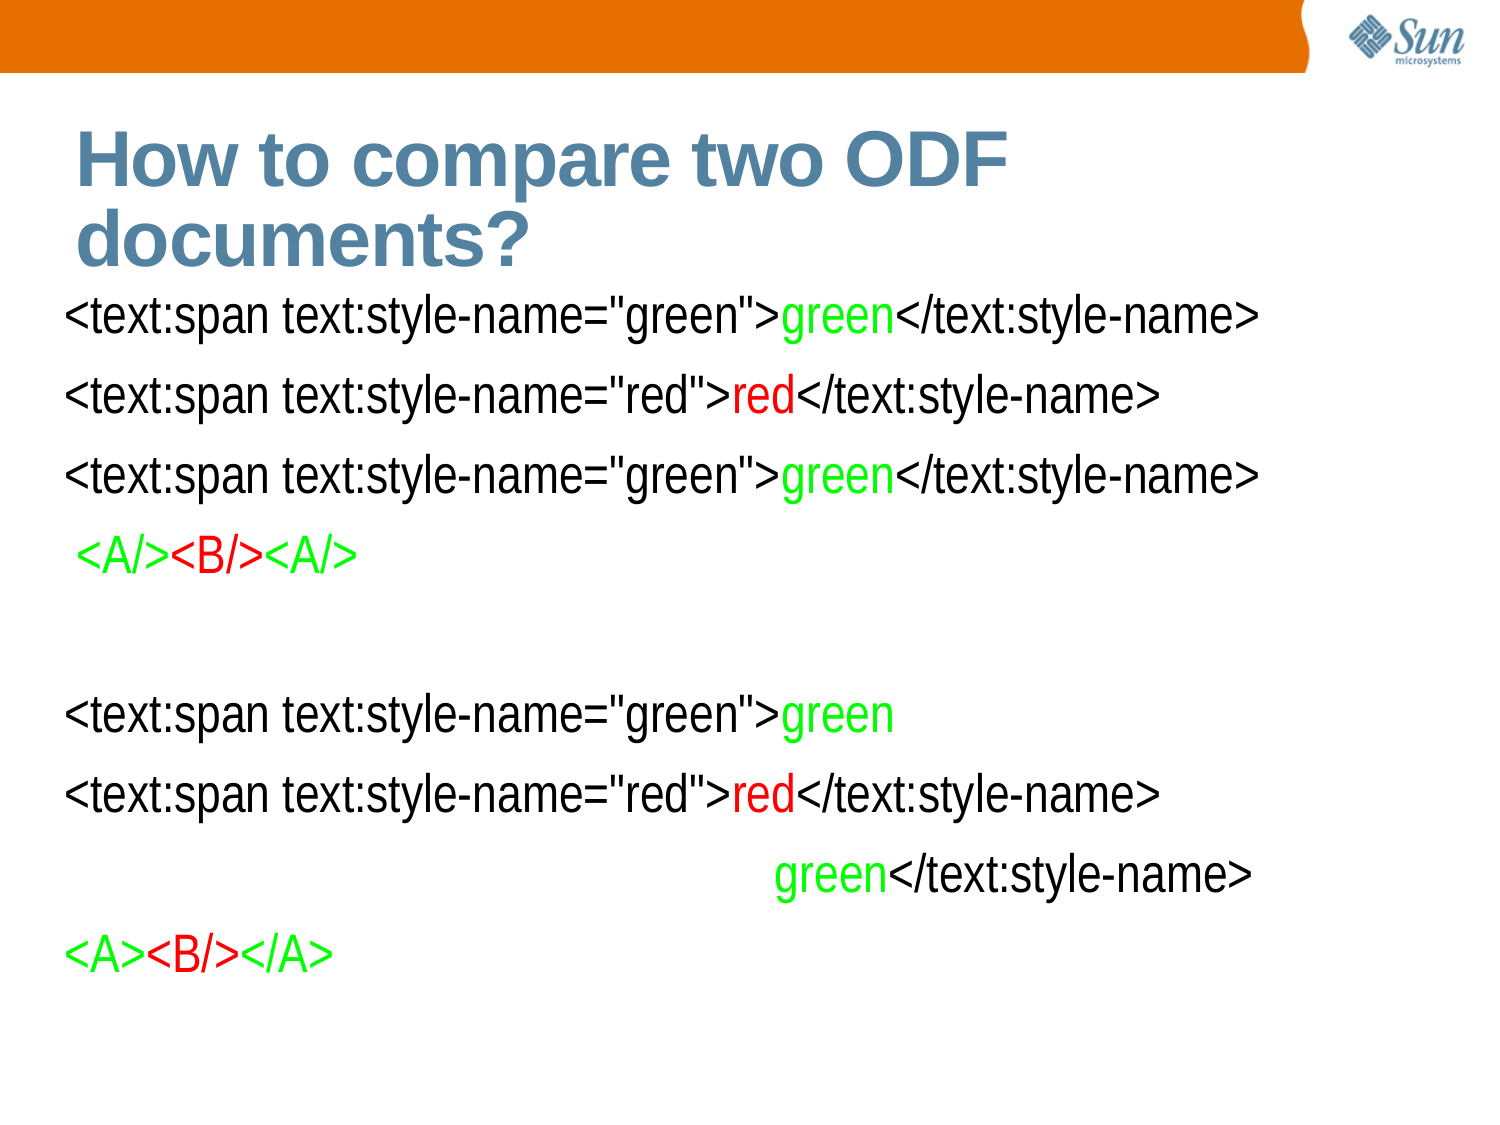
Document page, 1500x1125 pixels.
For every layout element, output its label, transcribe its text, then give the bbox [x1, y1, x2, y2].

title How to compare two ODF documents? [75, 123, 1437, 292]
list <text:span text:style-name="green">green</text:style-name> <text:span text:style-name="red">red</text:style-name> <text:span text:style-name="green">green</text:style-name> <A/><B/><A/> <text:span text:style-name="green">green <text:span text:style-name="red">red</text:style-name> green</text:style-name> <A><B/></A> [64, 291, 1402, 1051]
picture [0, 0, 1500, 73]
